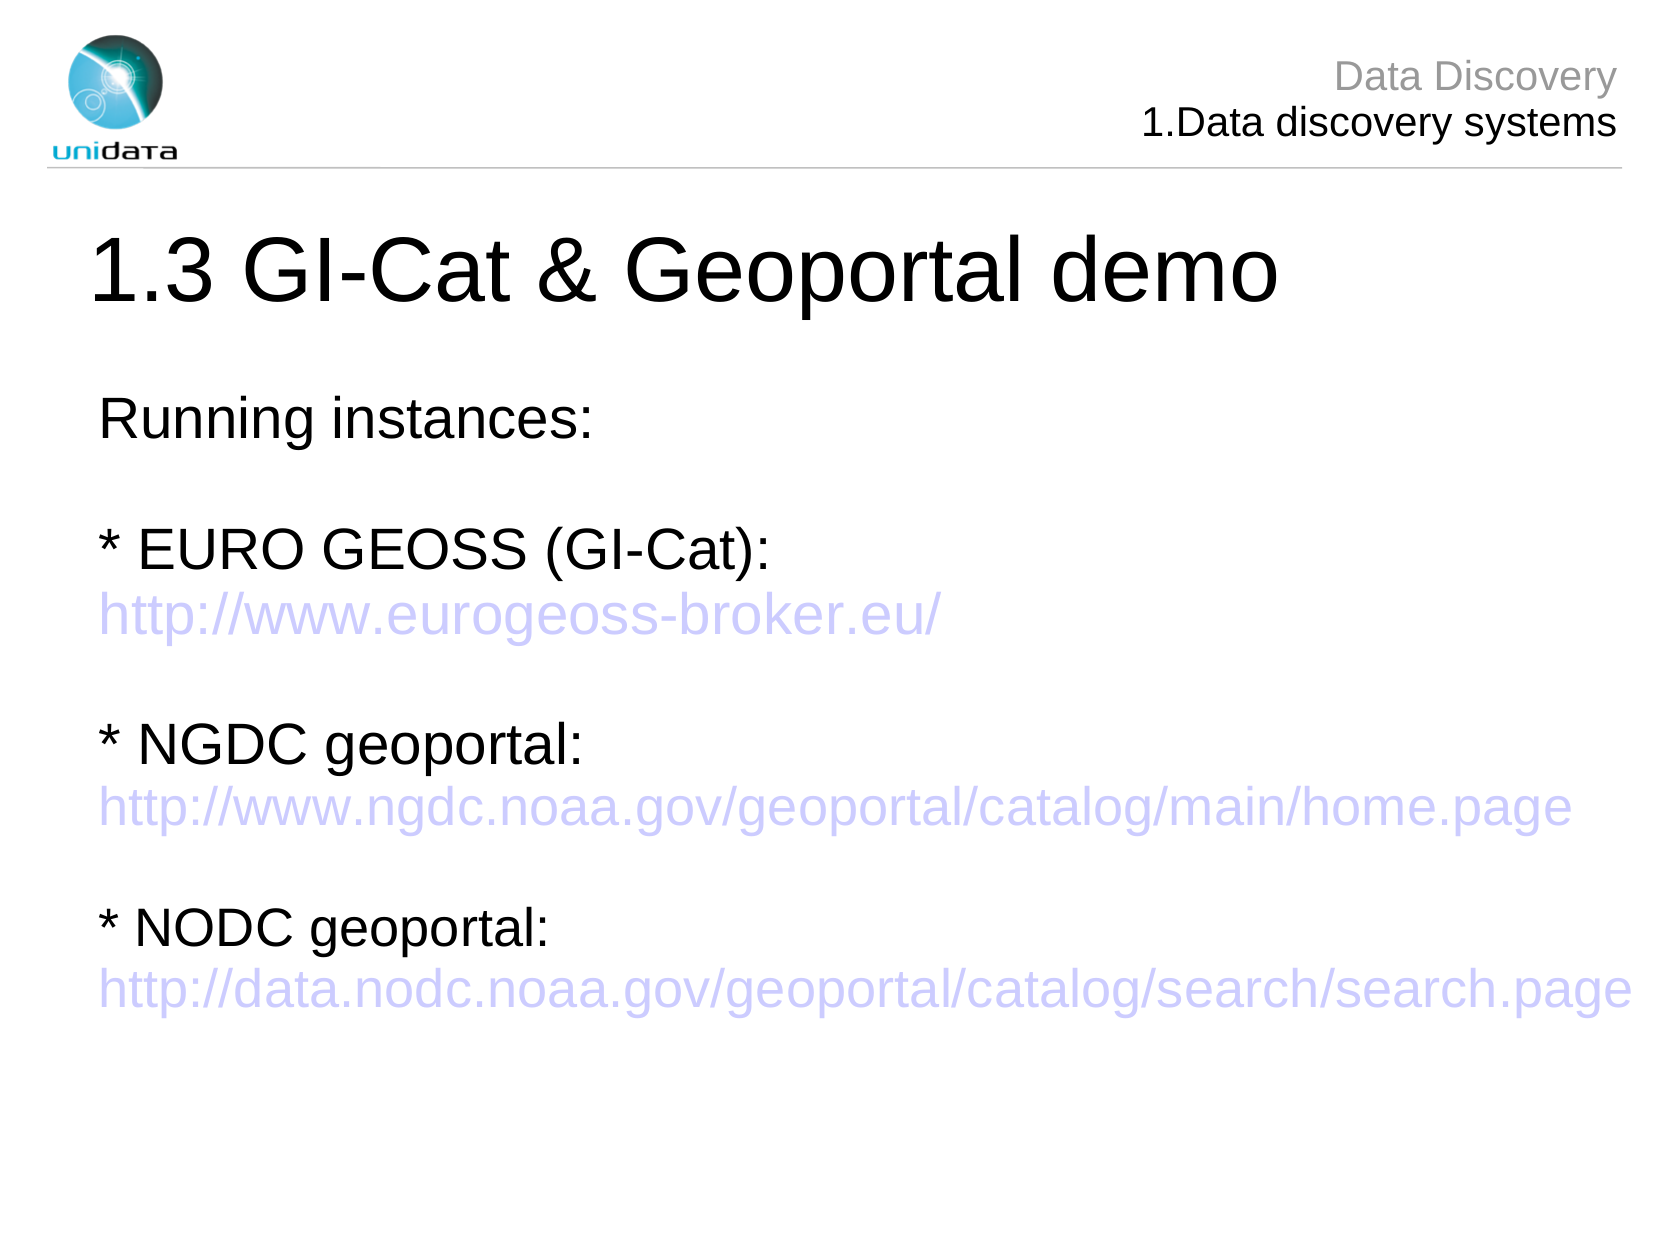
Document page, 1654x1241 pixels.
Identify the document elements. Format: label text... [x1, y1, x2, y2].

text_box Data Discovery 1.Data discovery systems [980, 41, 1618, 158]
title 1.3 GI-Cat & Geoportal demo [88, 169, 1577, 375]
text_box Running instances: * EURO GEOSS (GI-Cat): http://www.eurogeoss-broker.eu/ * NGDC geoportal: http://www.ngdc.noaa.gov/geoportal/catalog/main/home.page * NODC geoportal: http://data.nodc.noaa.gov/geoportal/catalog/search/search.page [83, 375, 1590, 1205]
picture [41, 23, 188, 174]
